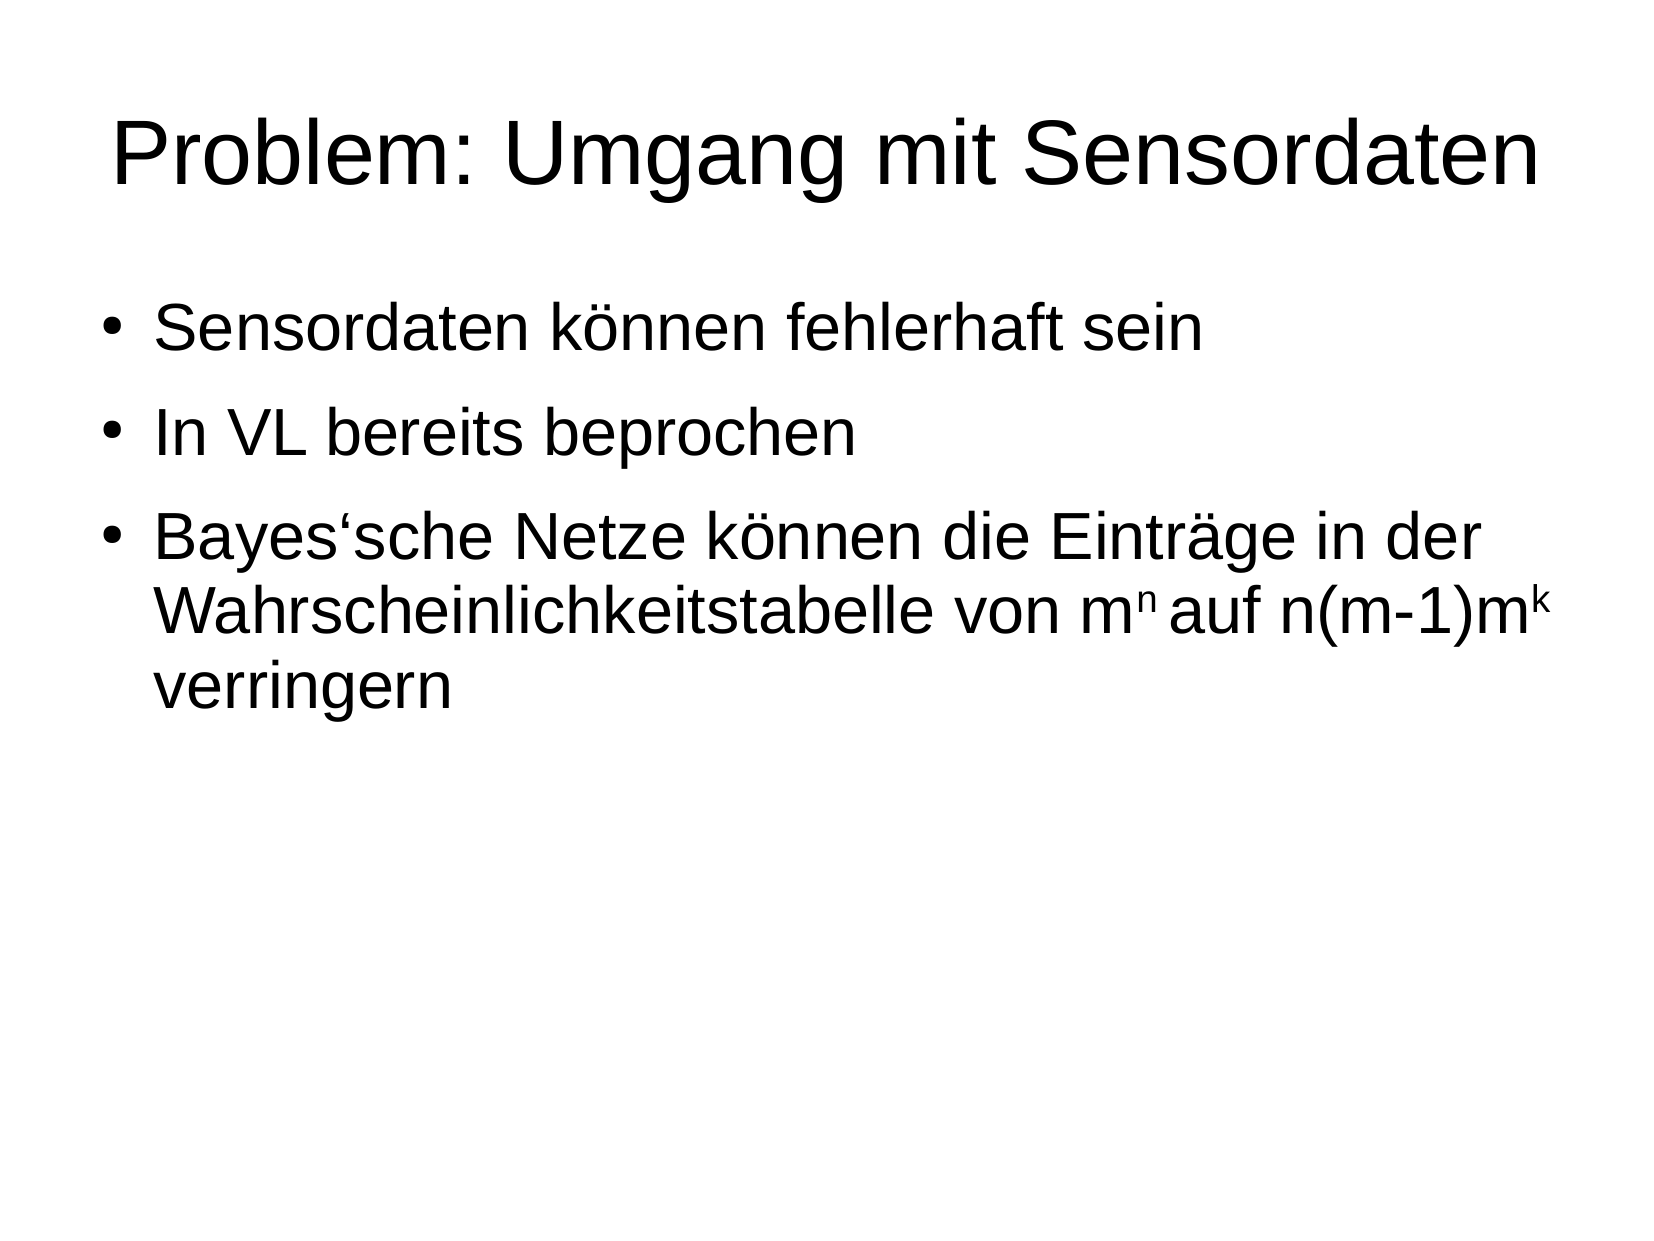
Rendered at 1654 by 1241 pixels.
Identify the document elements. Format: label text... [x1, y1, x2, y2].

list Sensordaten können fehlerhaft sein In VL bereits beprochen Bayes‘sche Netze können die Einträge in der Wahrscheinlichkeitstabelle von mn auf n(m-1)mk verringern [82, 290, 1571, 1010]
title Problem: Umgang mit Sensordaten [82, 49, 1571, 257]
